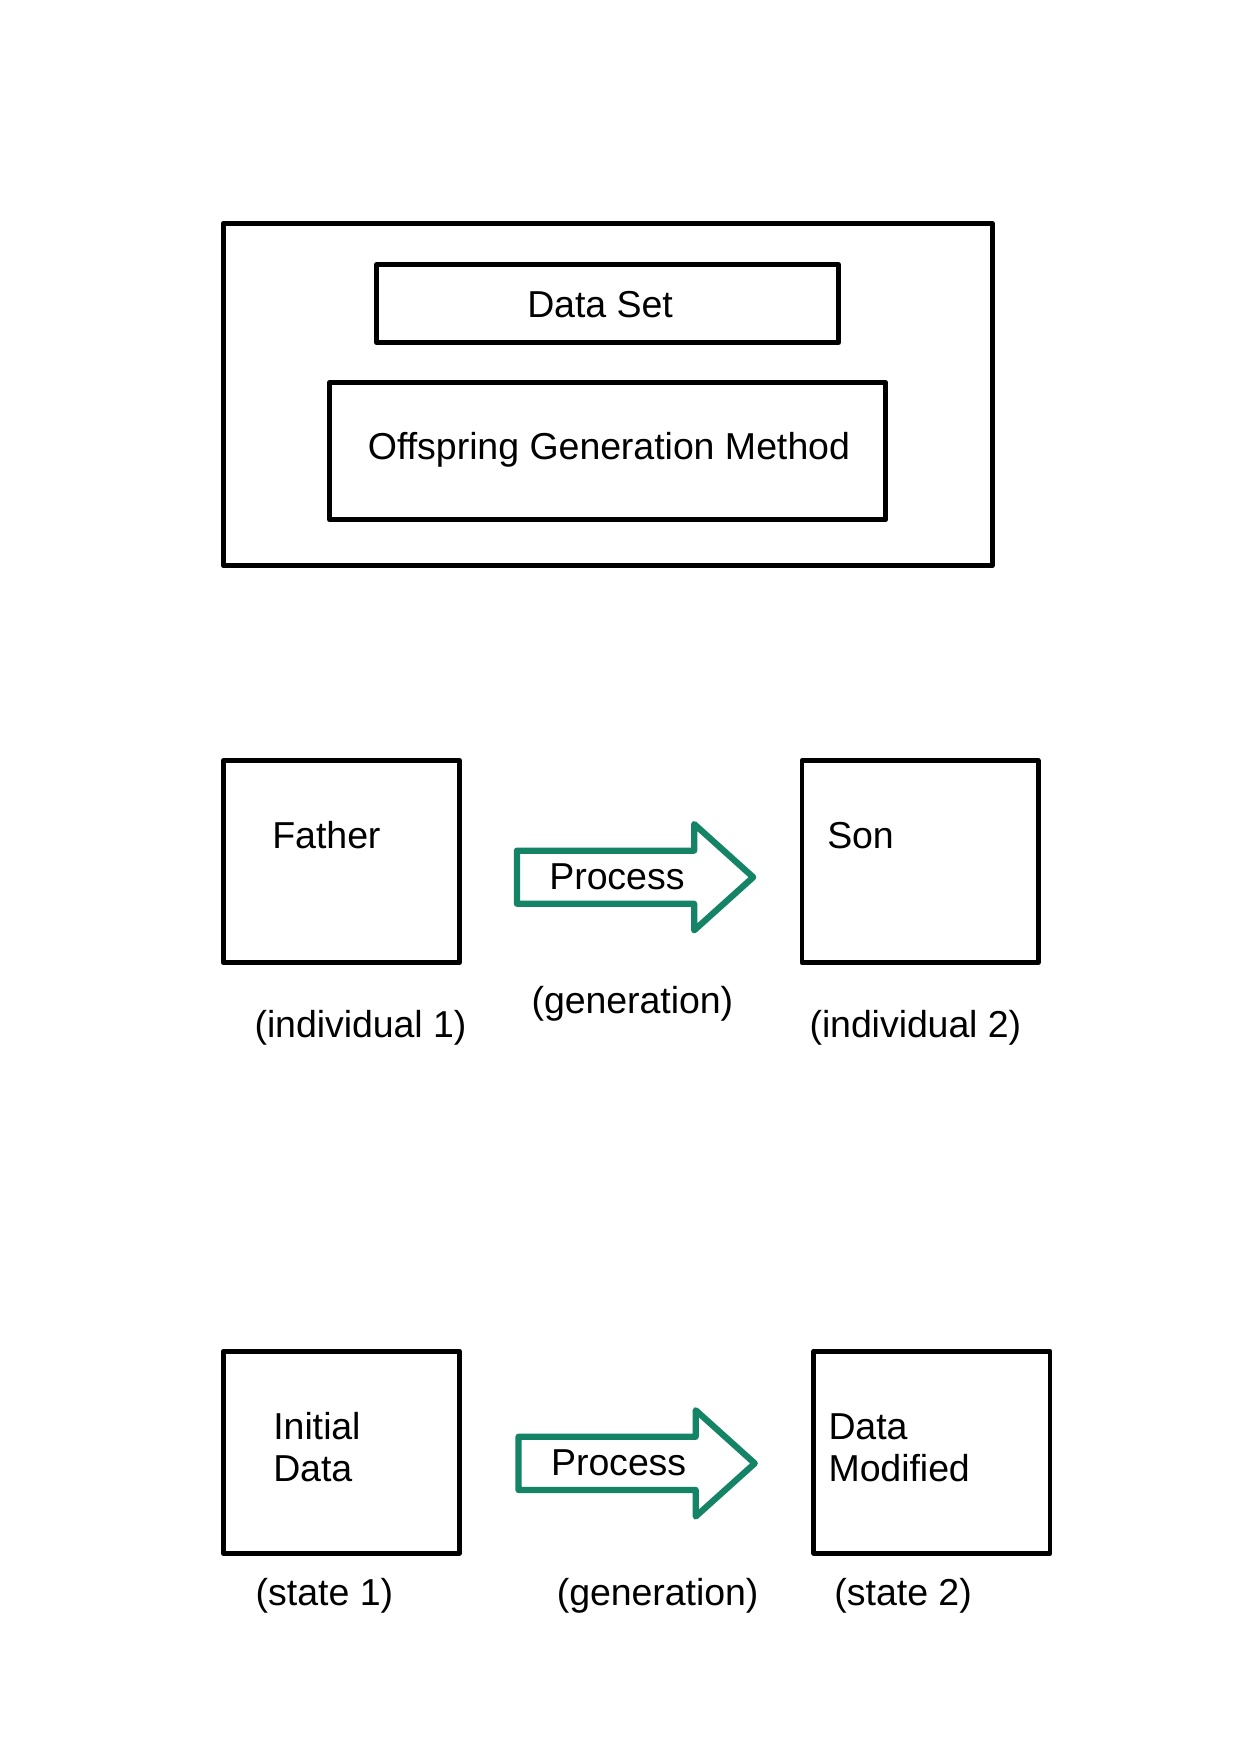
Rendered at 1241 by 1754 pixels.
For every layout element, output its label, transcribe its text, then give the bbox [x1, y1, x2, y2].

text_box (generation) [516, 971, 754, 1031]
text_box Son [1041, 806, 1049, 948]
text_box (generation) [542, 1563, 779, 1623]
text_box Data Set [512, 276, 857, 334]
text_box (state 2) [819, 1563, 1056, 1623]
text_box (individual 1) [239, 995, 520, 1095]
text_box Son [812, 806, 1036, 948]
text_box Initial Data [258, 1398, 422, 1498]
text_box Data Modified [816, 1398, 1048, 1540]
text_box (state 1) [240, 1563, 478, 1623]
text_box Father [257, 806, 420, 906]
text_box Process [536, 1433, 732, 1533]
text_box (individual 2) [794, 995, 1075, 1095]
text_box Offspring Generation Method [353, 418, 880, 517]
text_box Process [534, 847, 730, 947]
